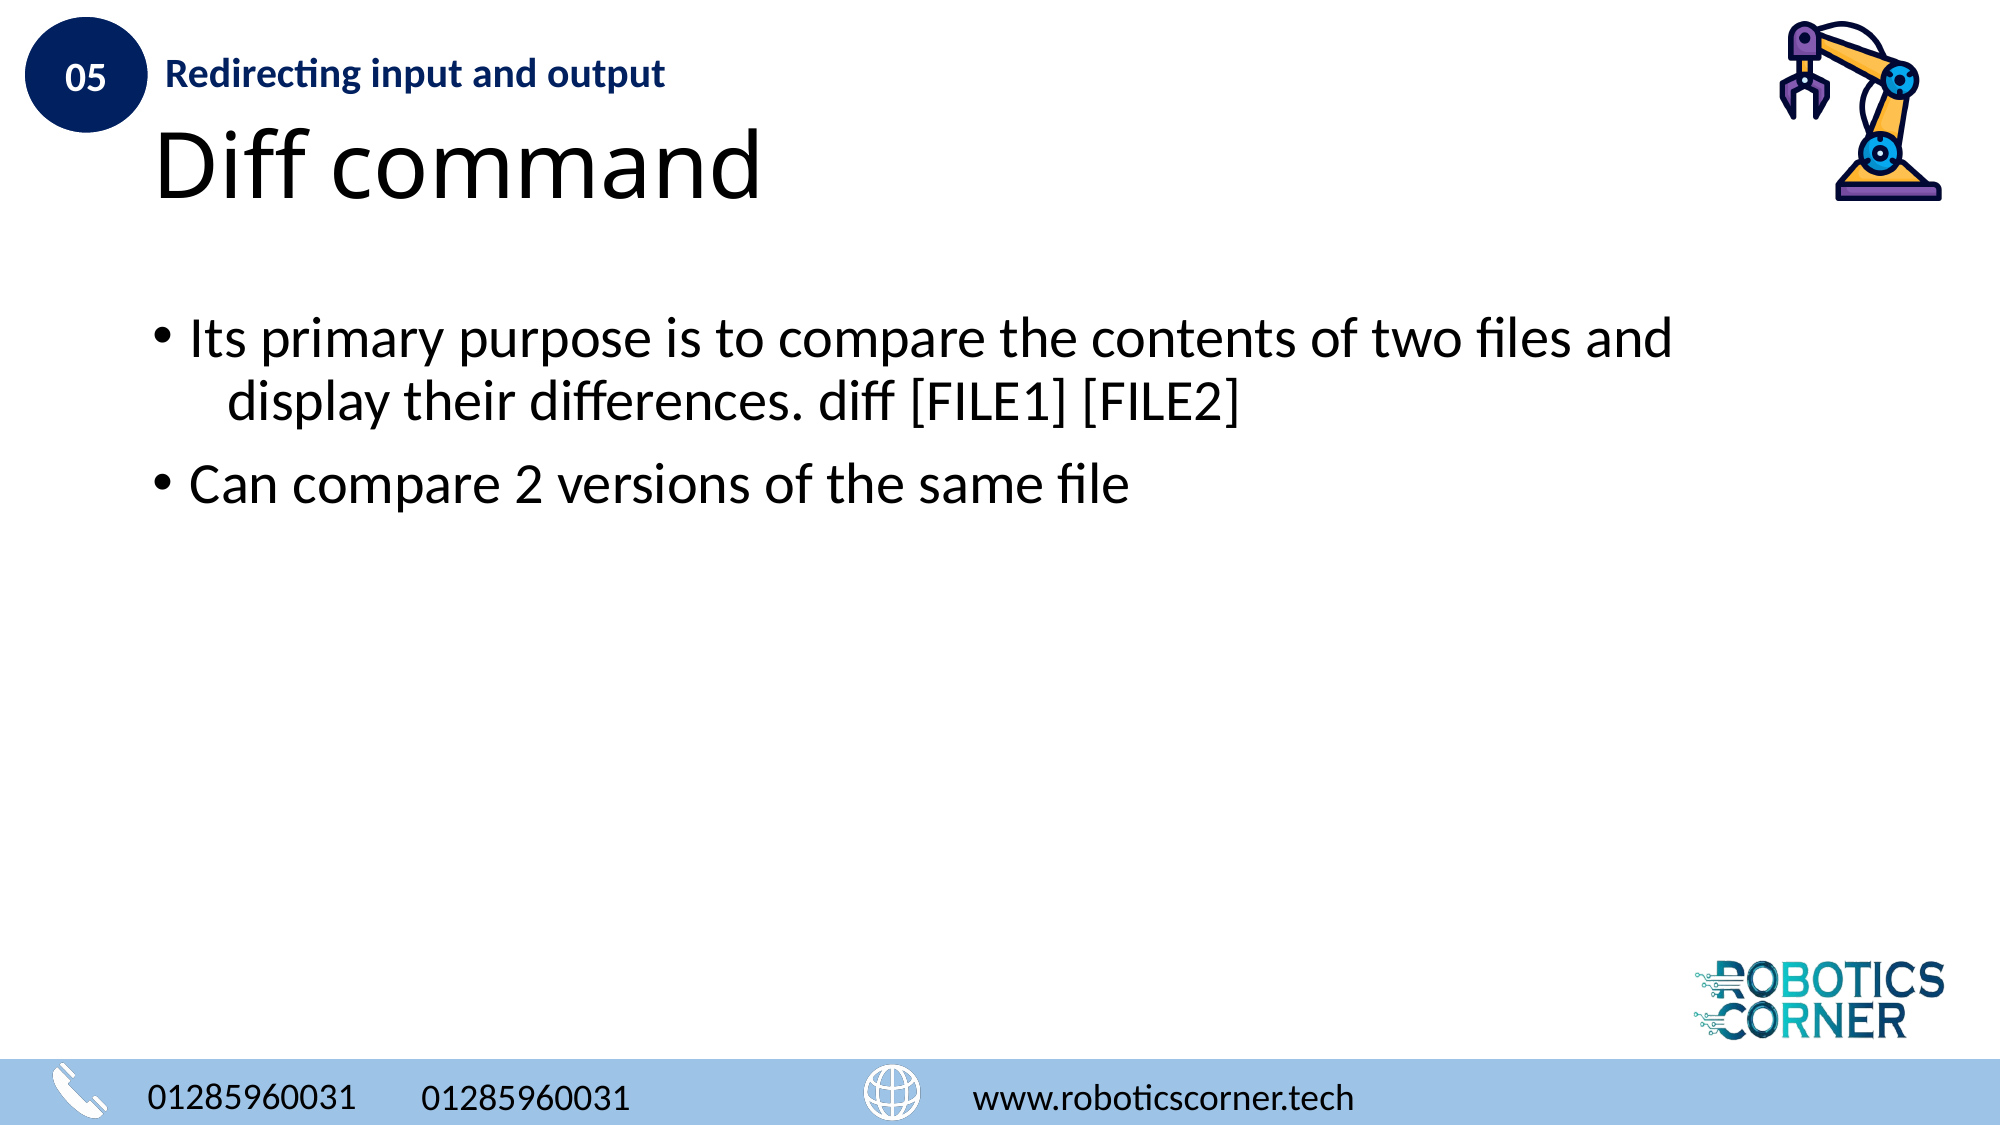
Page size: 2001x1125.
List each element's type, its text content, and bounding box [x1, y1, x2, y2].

text_box Its primary purpose is to compare the contents of two files and display their differences. diff [FILE1] [FILE2] Can compare 2 versions of the same file [137, 299, 1863, 1014]
text_box 01285960031 [407, 1065, 768, 1125]
text_box [0, 1059, 858, 1125]
text_box 01285960031 [133, 1064, 438, 1124]
picture [47, 1057, 113, 1124]
text_box [925, 1059, 2000, 1125]
text_box www.roboticscorner.tech [958, 1065, 1548, 1125]
picture [1771, 21, 1950, 201]
picture [858, 1059, 925, 1125]
text_box Redirecting input and output [150, 38, 981, 103]
text_box 05 [22, 14, 150, 136]
picture [1680, 859, 1953, 1059]
text_box Diff command [137, 59, 1863, 278]
